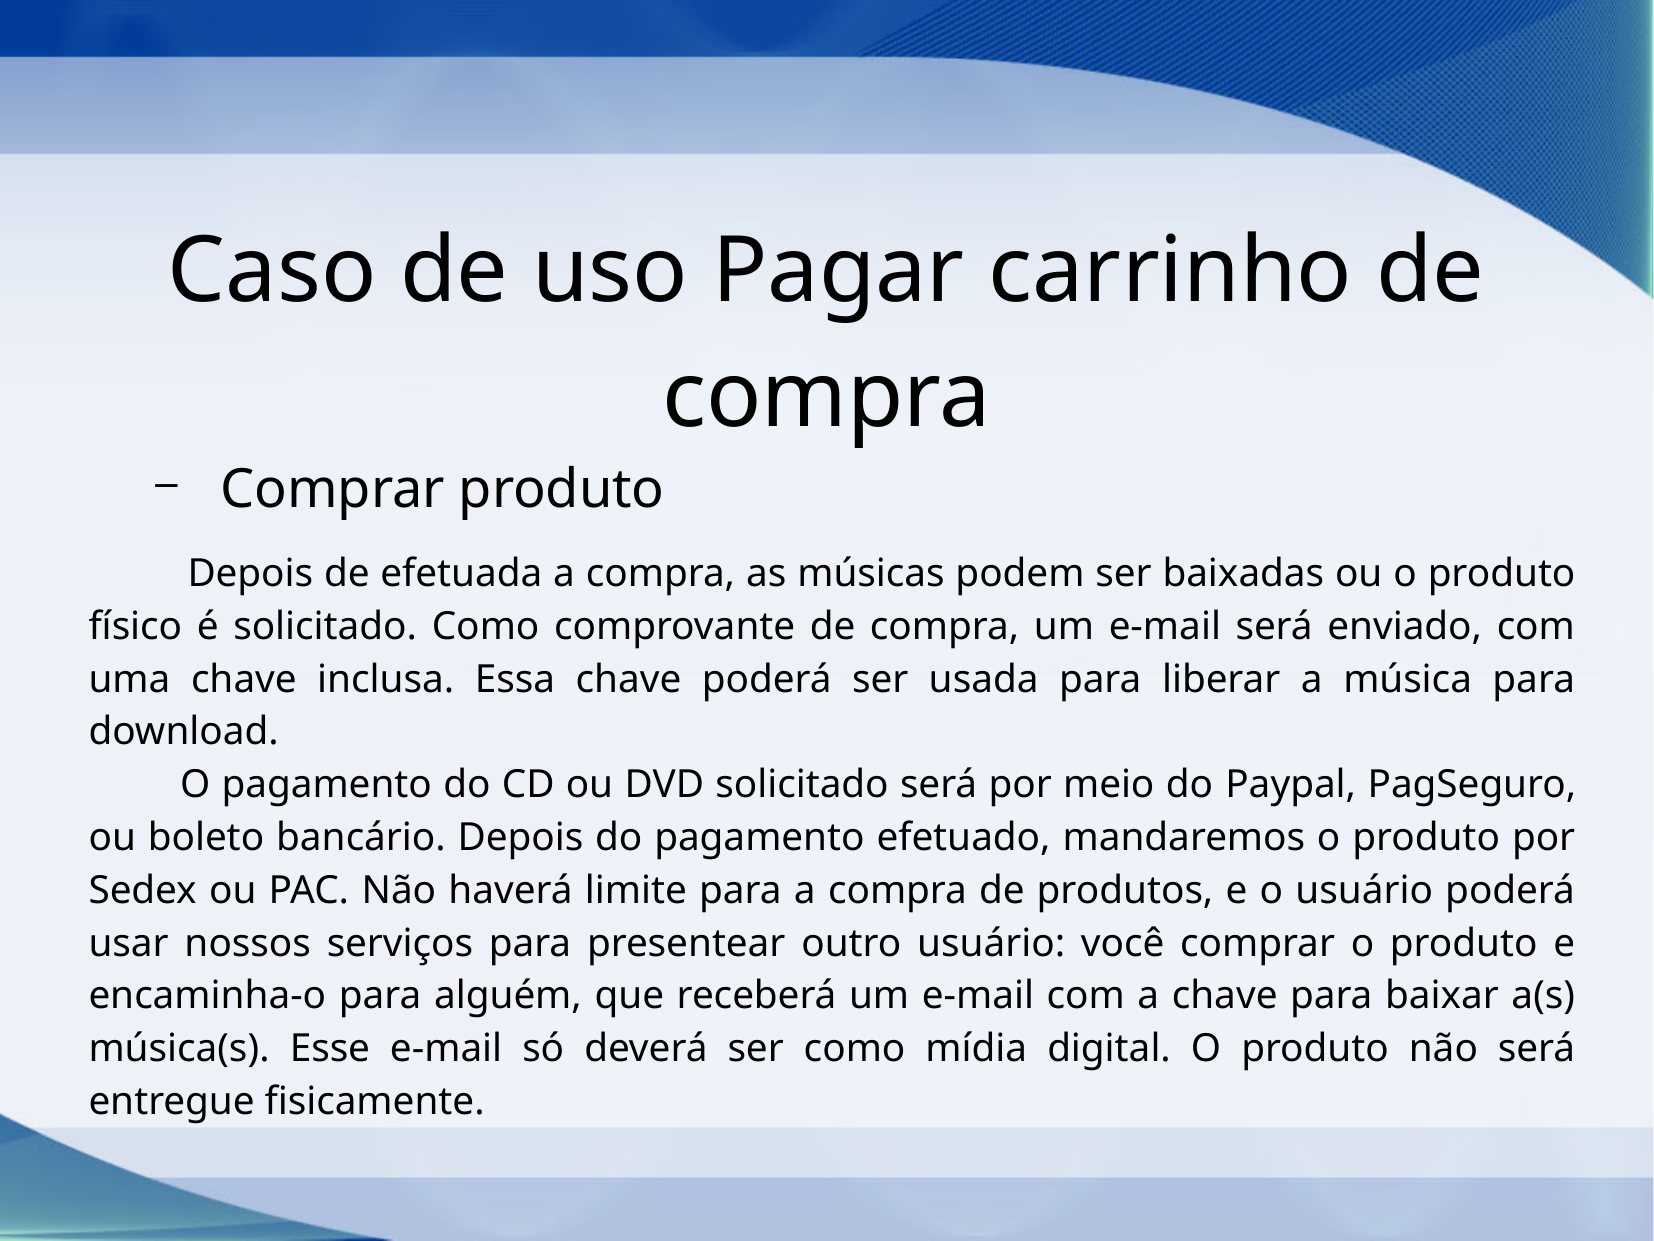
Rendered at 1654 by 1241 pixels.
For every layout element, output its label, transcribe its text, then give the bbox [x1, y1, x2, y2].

list Comprar produto Depois de efetuada a compra, as músicas podem ser baixadas ou o produto físico é solicitado. Como comprovante de compra, um e-mail será enviado, com uma chave inclusa. Essa chave poderá ser usada para liberar a música para download. O pagamento do CD ou DVD solicitado será por meio do Paypal, PagSeguro, ou boleto bancário. Depois do pagamento efetuado, mandaremos o produto por Sedex ou PAC. Não haverá limite para a compra de produtos, e o usuário poderá usar nossos serviços para presentear outro usuário: você comprar o produto e encaminha-o para alguém, que receberá um e-mail com a chave para baixar a(s) música(s). Esse e-mail só deverá ser como mídia digital. O produto não será entregue fisicamente. [88, 449, 1577, 1128]
picture [0, 0, 1654, 1241]
title Caso de uso Pagar carrinho de compra [82, 223, 1571, 433]
